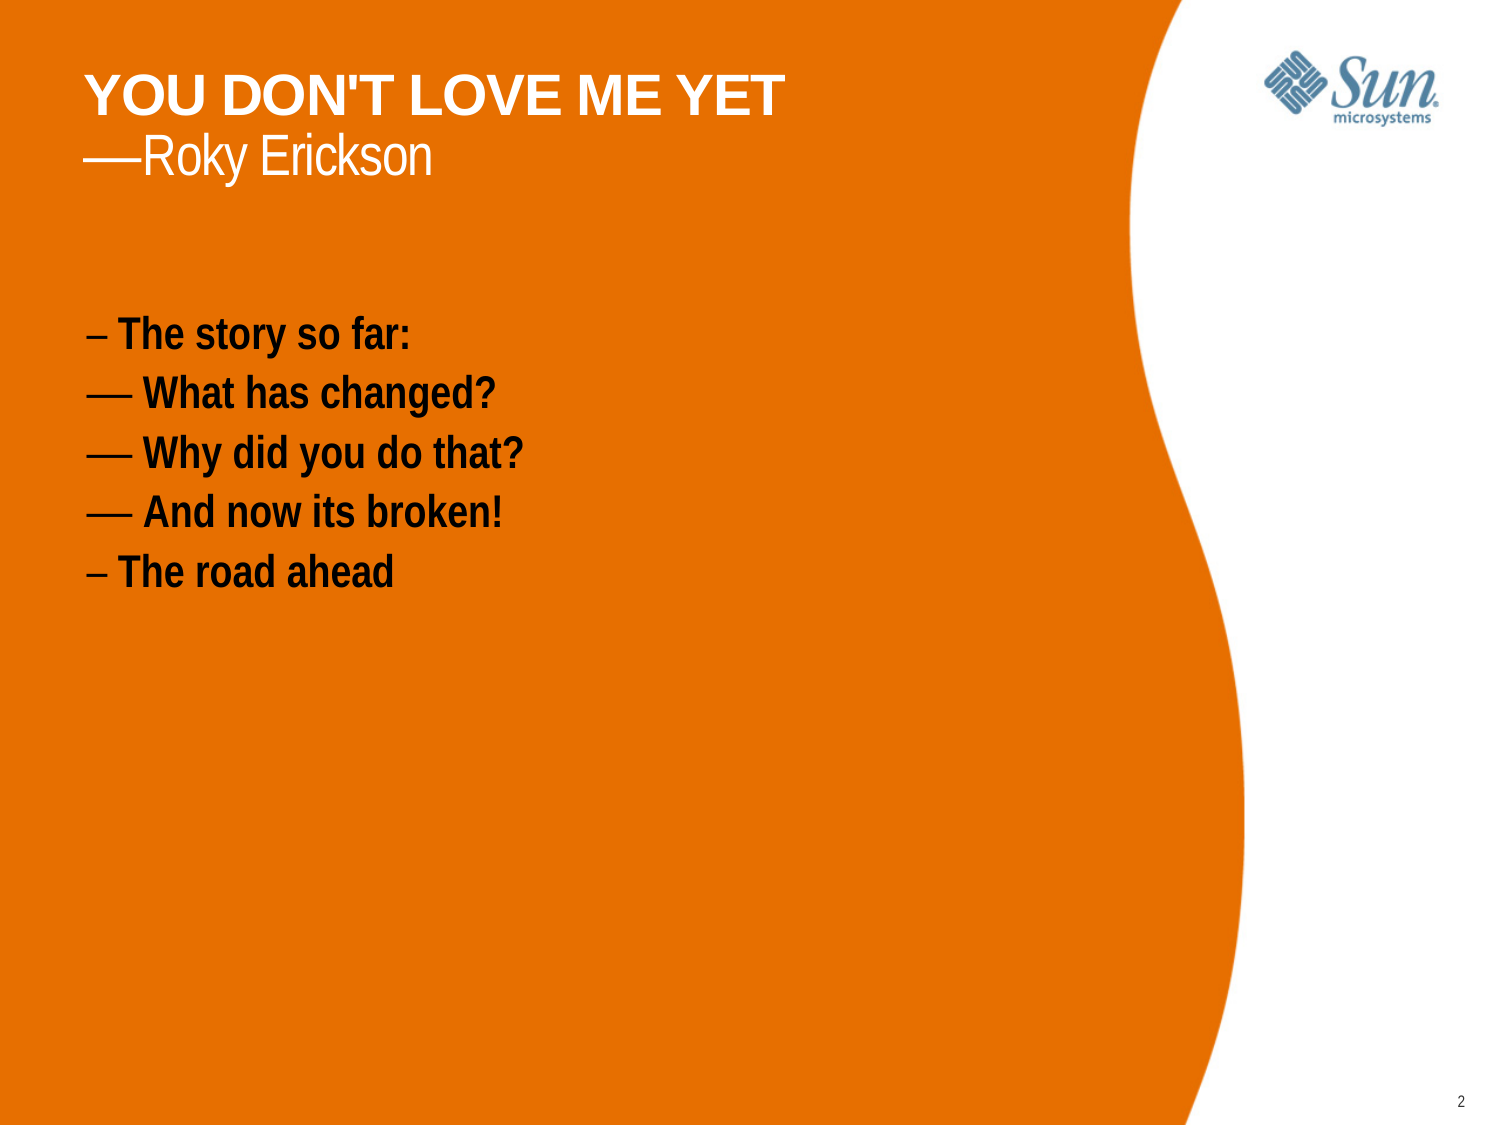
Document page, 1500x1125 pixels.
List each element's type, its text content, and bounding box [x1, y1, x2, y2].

text_box 19 [1368, 1081, 1466, 1125]
title YOU DON'T LOVE ME YET ―Roky Erickson [83, 68, 849, 309]
picture [0, 0, 1500, 1125]
text_box – The story so far: — What has changed? — Why did you do that? — And now its broken! – The road ahead [86, 313, 1057, 1020]
